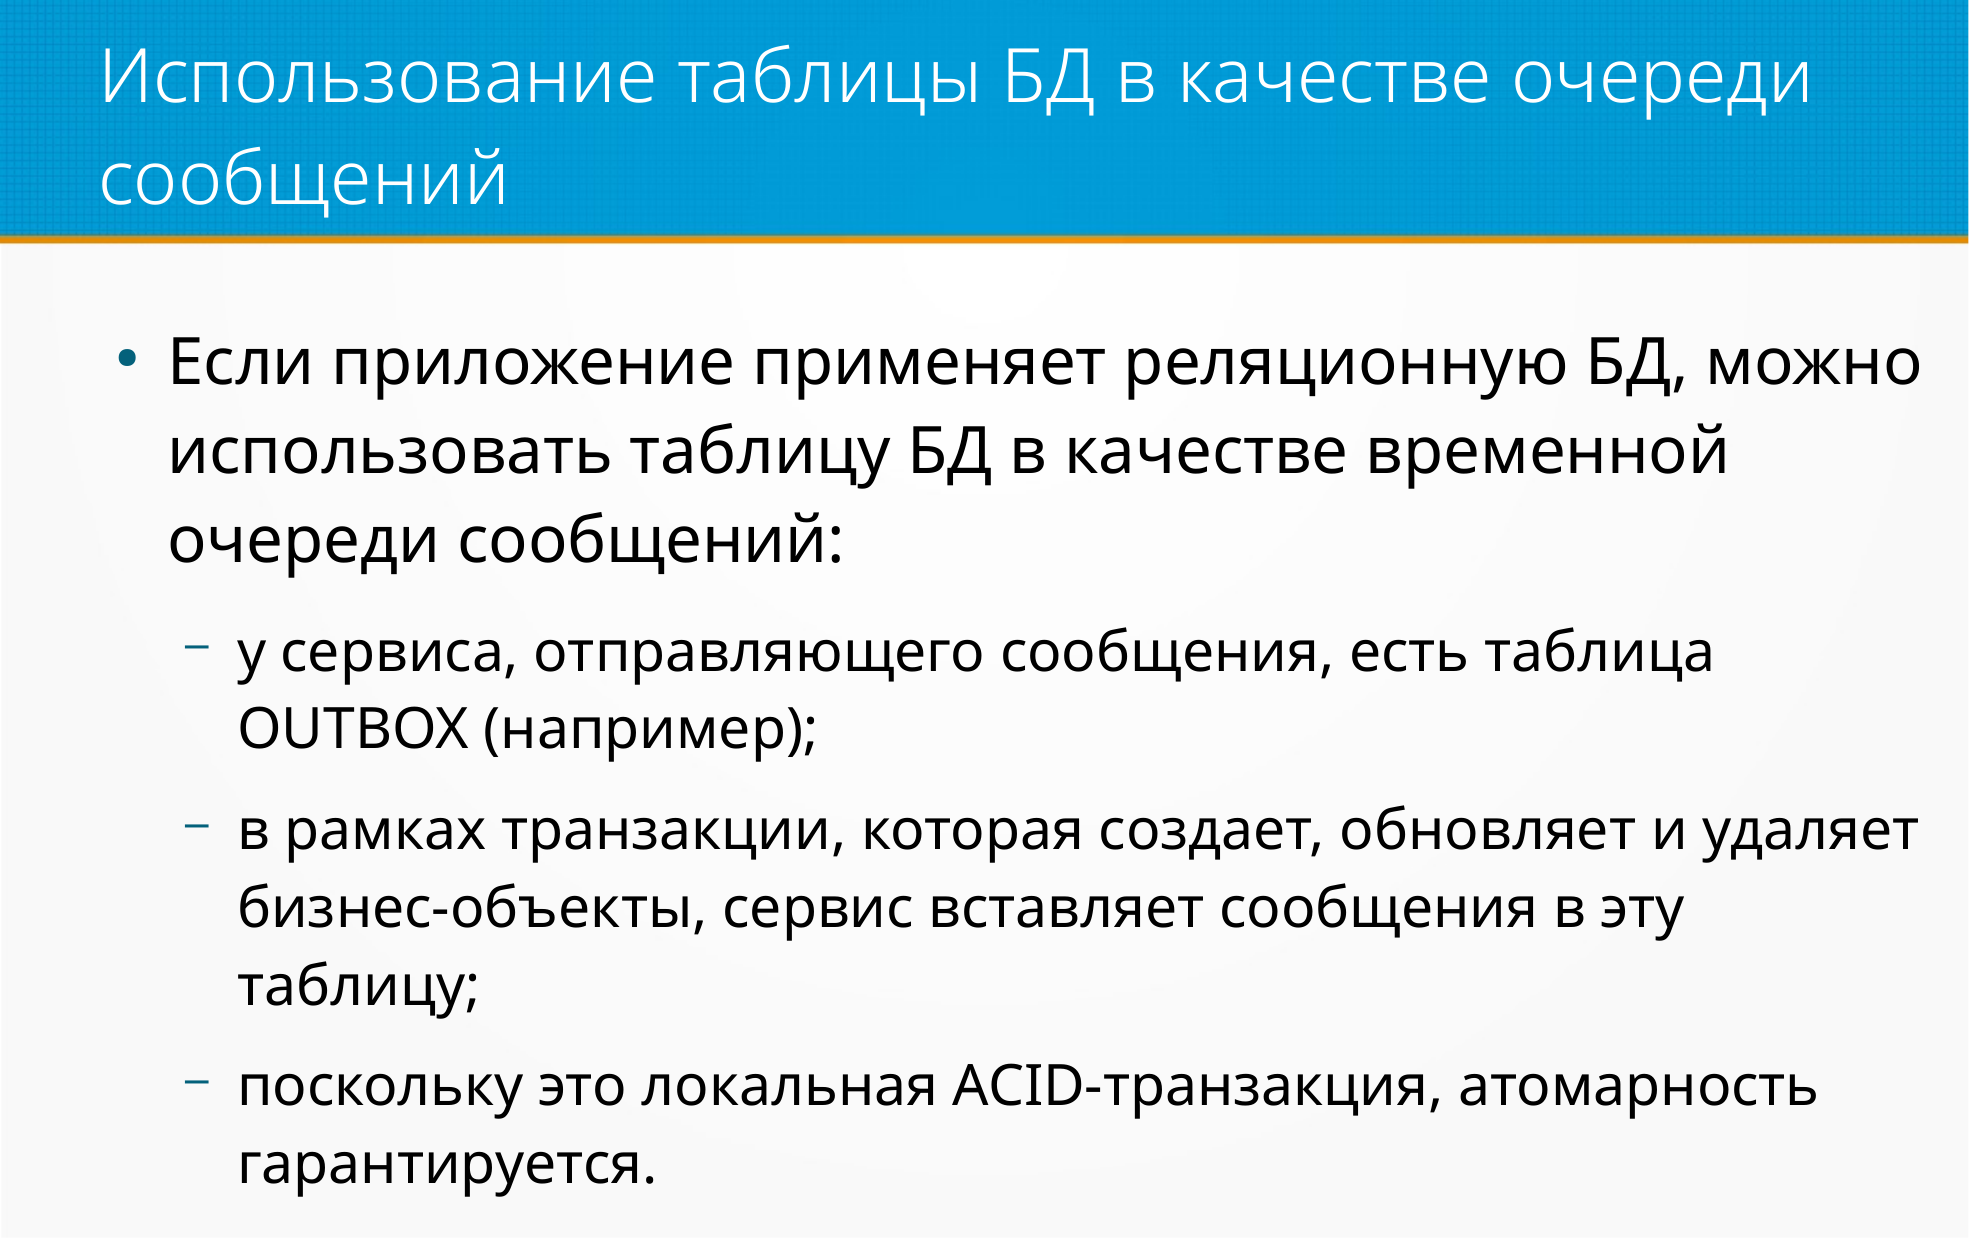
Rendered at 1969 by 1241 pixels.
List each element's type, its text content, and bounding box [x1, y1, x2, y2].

list Если приложение применяет реляционную БД, можно использовать таблицу БД в качестве временной очереди сообщений: у сервиса, отправляющего сообщения, есть таблица OUTBOX (например); в рамках транзакции, которая создает, обновляет и удаляет бизнес-объекты, сервис вставляет сообщения в эту таблицу; поскольку это локальная ACID-транзакция, атомарность гарантируется. [98, 315, 1938, 1205]
picture [0, 233, 1969, 1241]
title Использование таблицы БД в качестве очереди сообщений [98, 19, 1870, 227]
